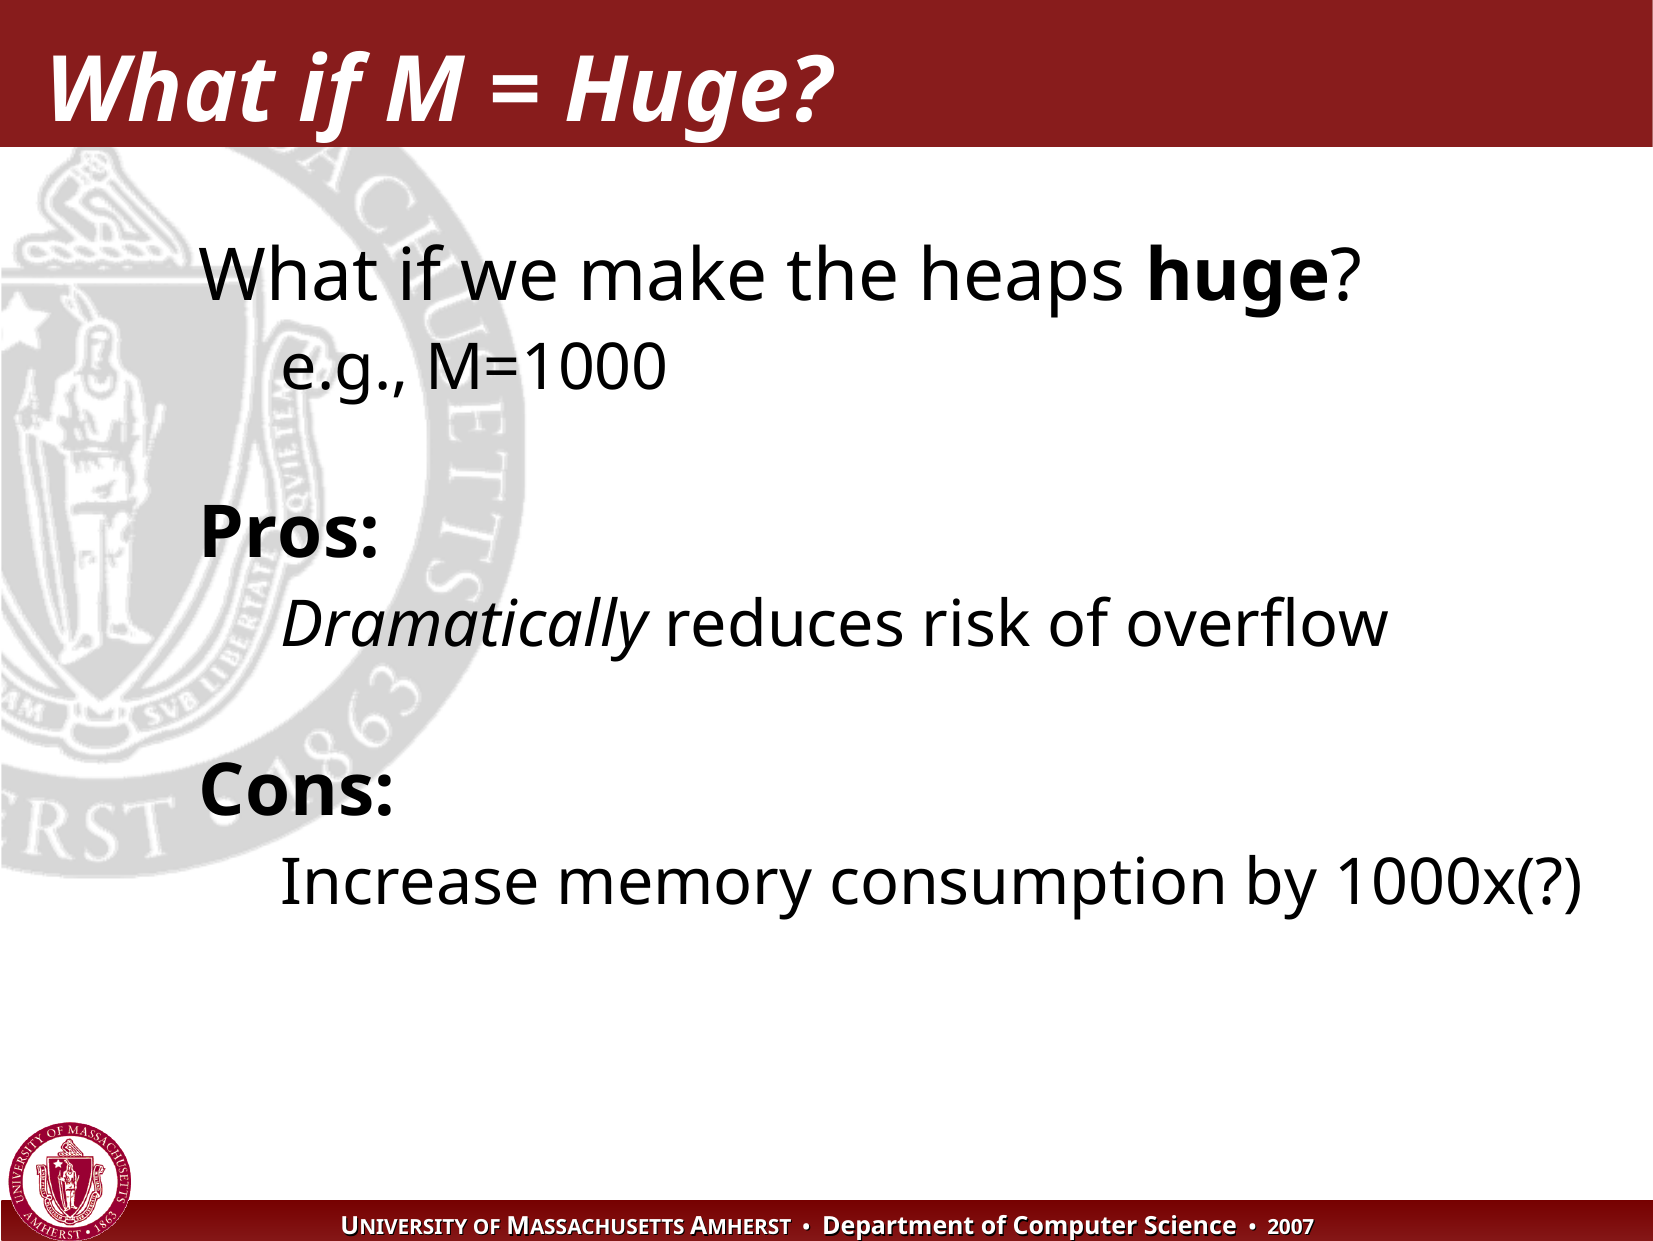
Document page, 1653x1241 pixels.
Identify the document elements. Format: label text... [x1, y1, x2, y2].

title What if M = Huge? [45, 0, 1423, 210]
list What if we make the heaps huge? e.g., M=1000 Pros: Dramatically reduces risk of overflow Cons: Increase memory consumption by 1000x(?) [198, 235, 1619, 1070]
picture [0, 147, 1653, 1241]
